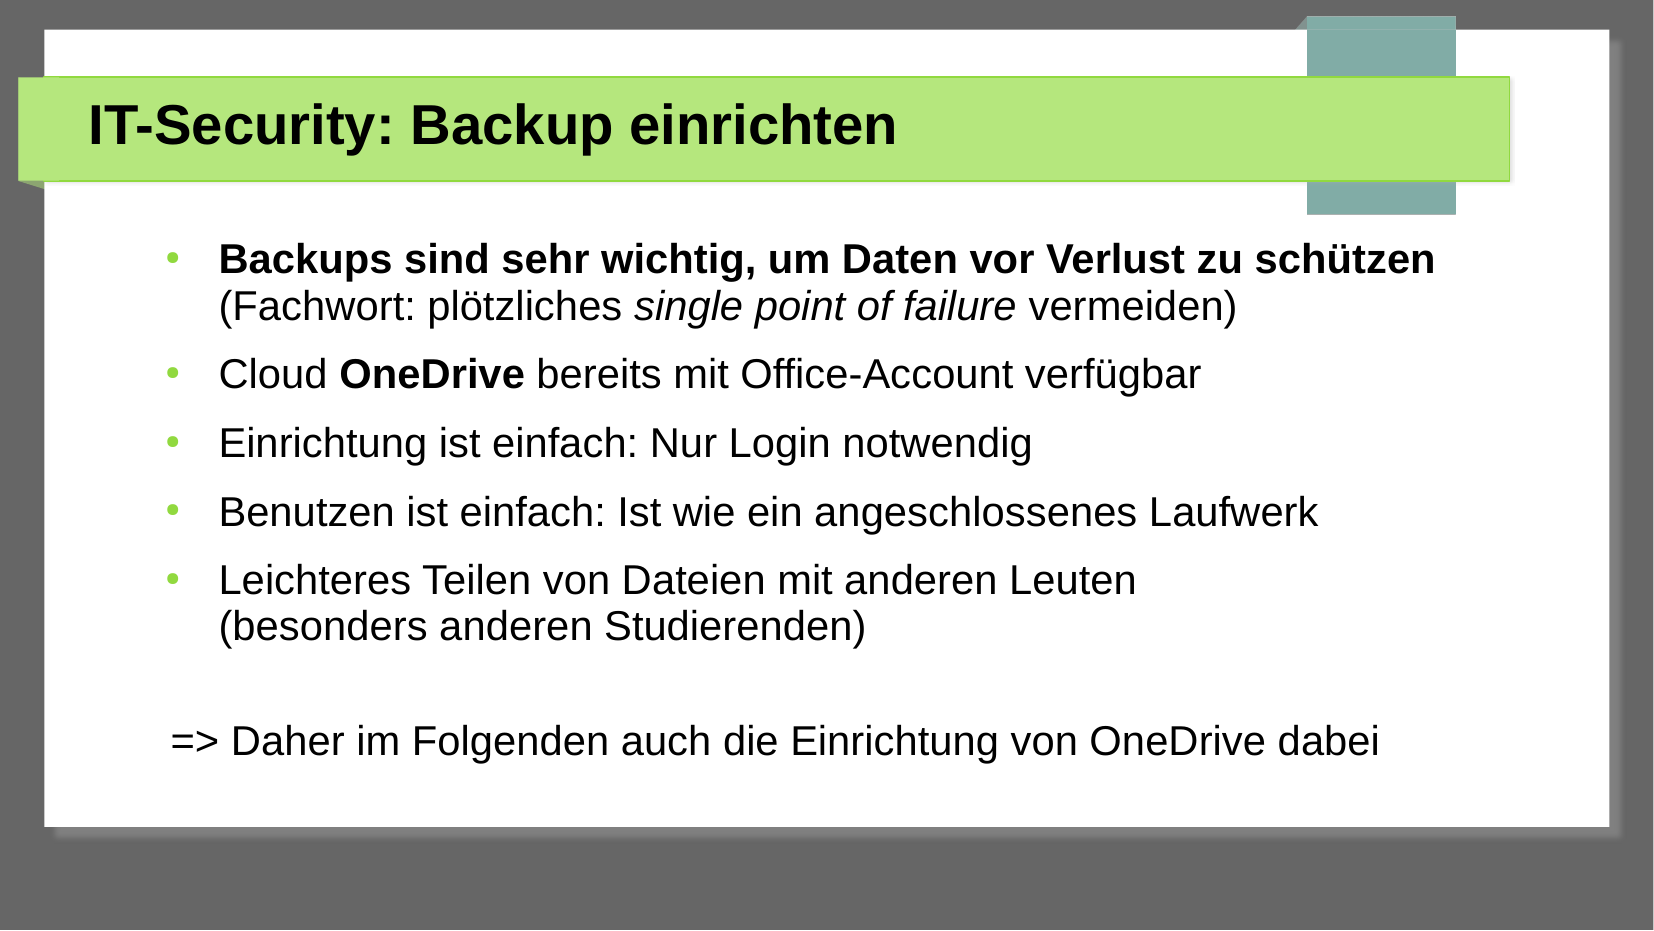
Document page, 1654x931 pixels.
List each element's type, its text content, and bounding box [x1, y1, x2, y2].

title IT-Security: Backup einrichten [88, 73, 1506, 178]
list Backups sind sehr wichtig, um Daten vor Verlust zu schützen (Fachwort: plötzliches single point of failure vermeiden) Cloud OneDrive bereits mit Office-Account verfügbar Einrichtung ist einfach: Nur Login notwendig Benutzen ist einfach: Ist wie ein angeschlossenes Laufwerk Leichteres Teilen von Dateien mit anderen Leuten (besonders anderen Studierenden) => Daher im Folgenden auch die Einrichtung von OneDrive dabei [147, 236, 1536, 798]
